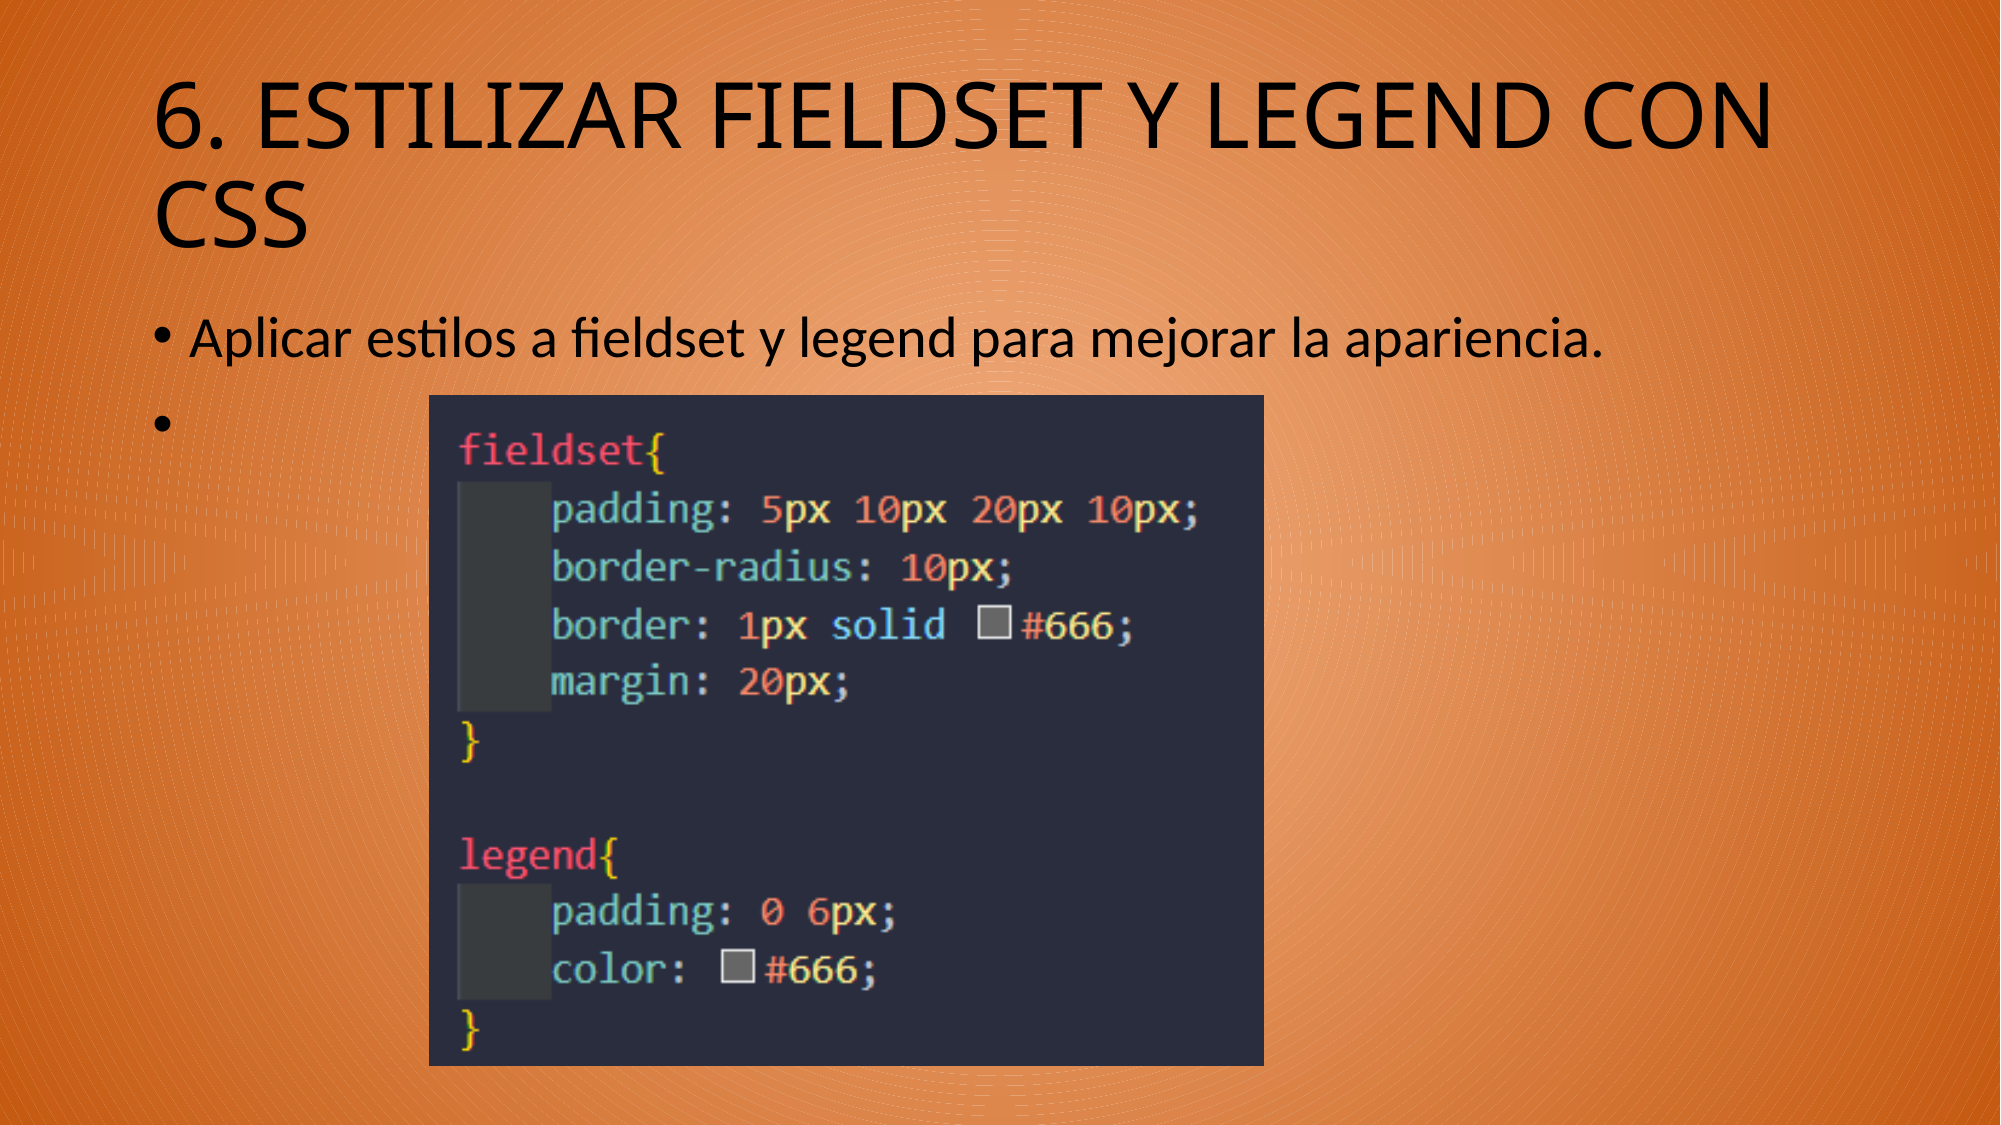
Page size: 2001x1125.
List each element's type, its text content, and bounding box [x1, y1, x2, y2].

picture [429, 395, 1264, 1066]
title 6. ESTILIZAR FIELDSET Y LEGEND CON CSS [137, 59, 1863, 278]
list Aplicar estilos a fieldset y legend para mejorar la apariencia. [137, 299, 1863, 1014]
